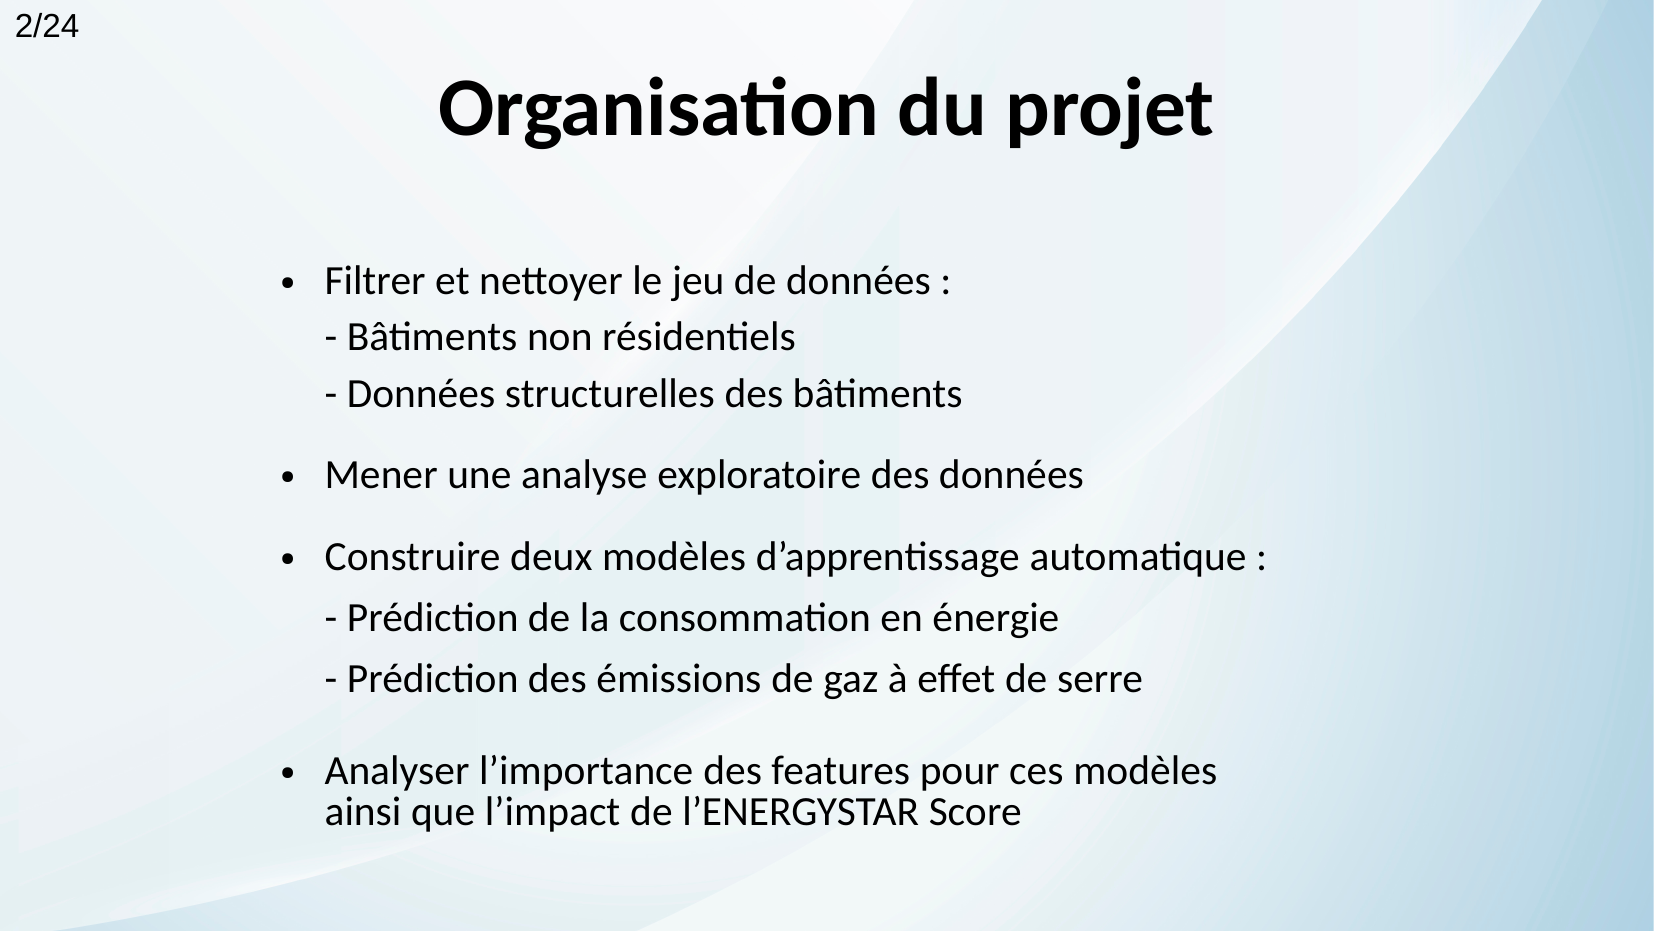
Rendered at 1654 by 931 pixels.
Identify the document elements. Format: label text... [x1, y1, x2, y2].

text_box 2/24 [0, 0, 119, 60]
picture [0, 0, 1654, 931]
list Filtrer et nettoyer le jeu de données : - Bâtiments non résidentiels - Données structurelles des bâtiments Mener une analyse exploratoire des données Construire deux modèles d’apprentissage automatique : - Prédiction de la consommation en énergie - Prédiction des émissions de gaz à effet de serre Analyser l’importance des features pour ces modèles ainsi que l’impact de l’ENERGYSTAR Score [265, 206, 1276, 857]
title Organisation du projet [82, 37, 1571, 193]
